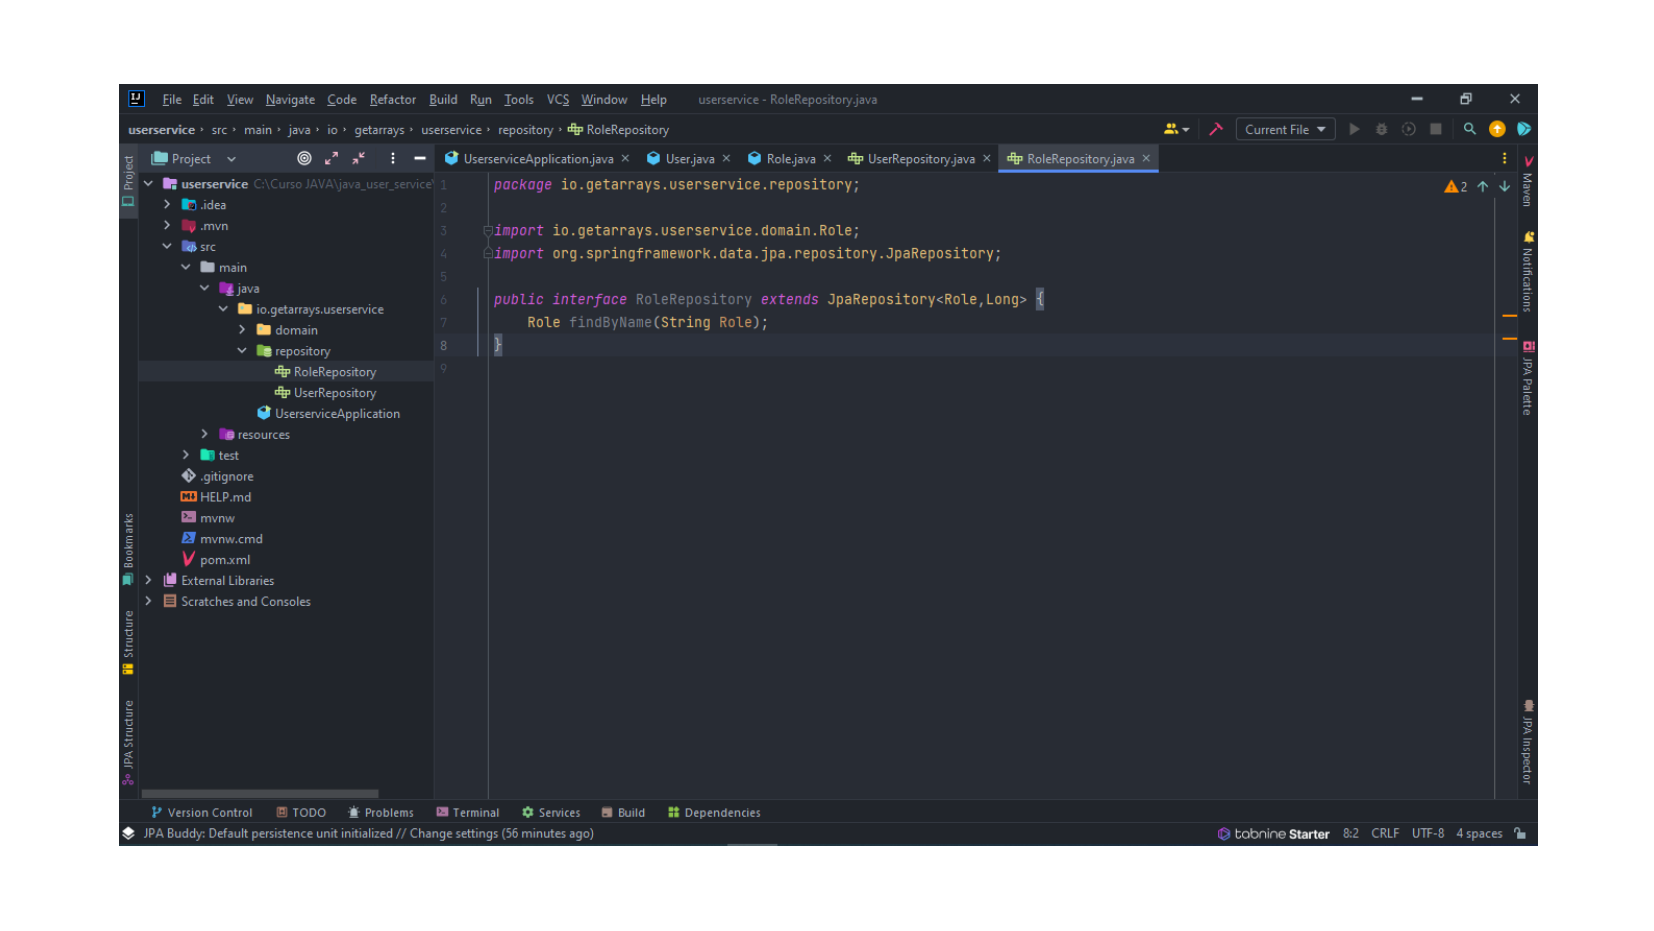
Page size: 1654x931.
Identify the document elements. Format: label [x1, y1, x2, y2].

picture [119, 84, 1538, 846]
